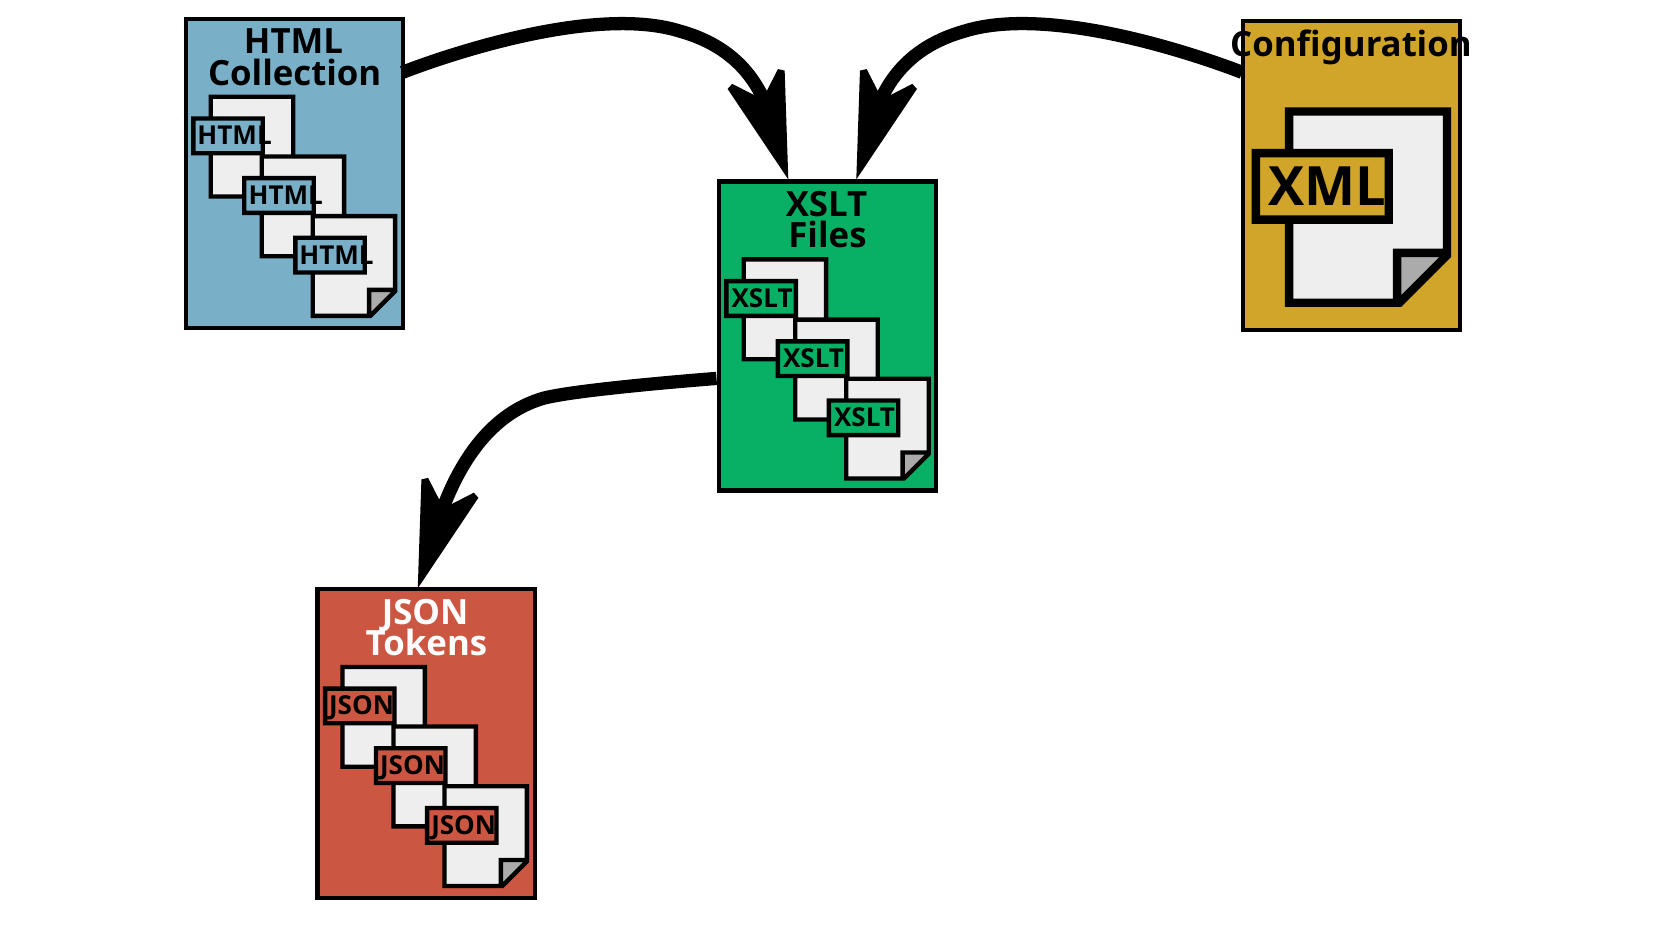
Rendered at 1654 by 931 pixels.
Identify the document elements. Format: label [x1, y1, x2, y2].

picture [169, 0, 1485, 930]
